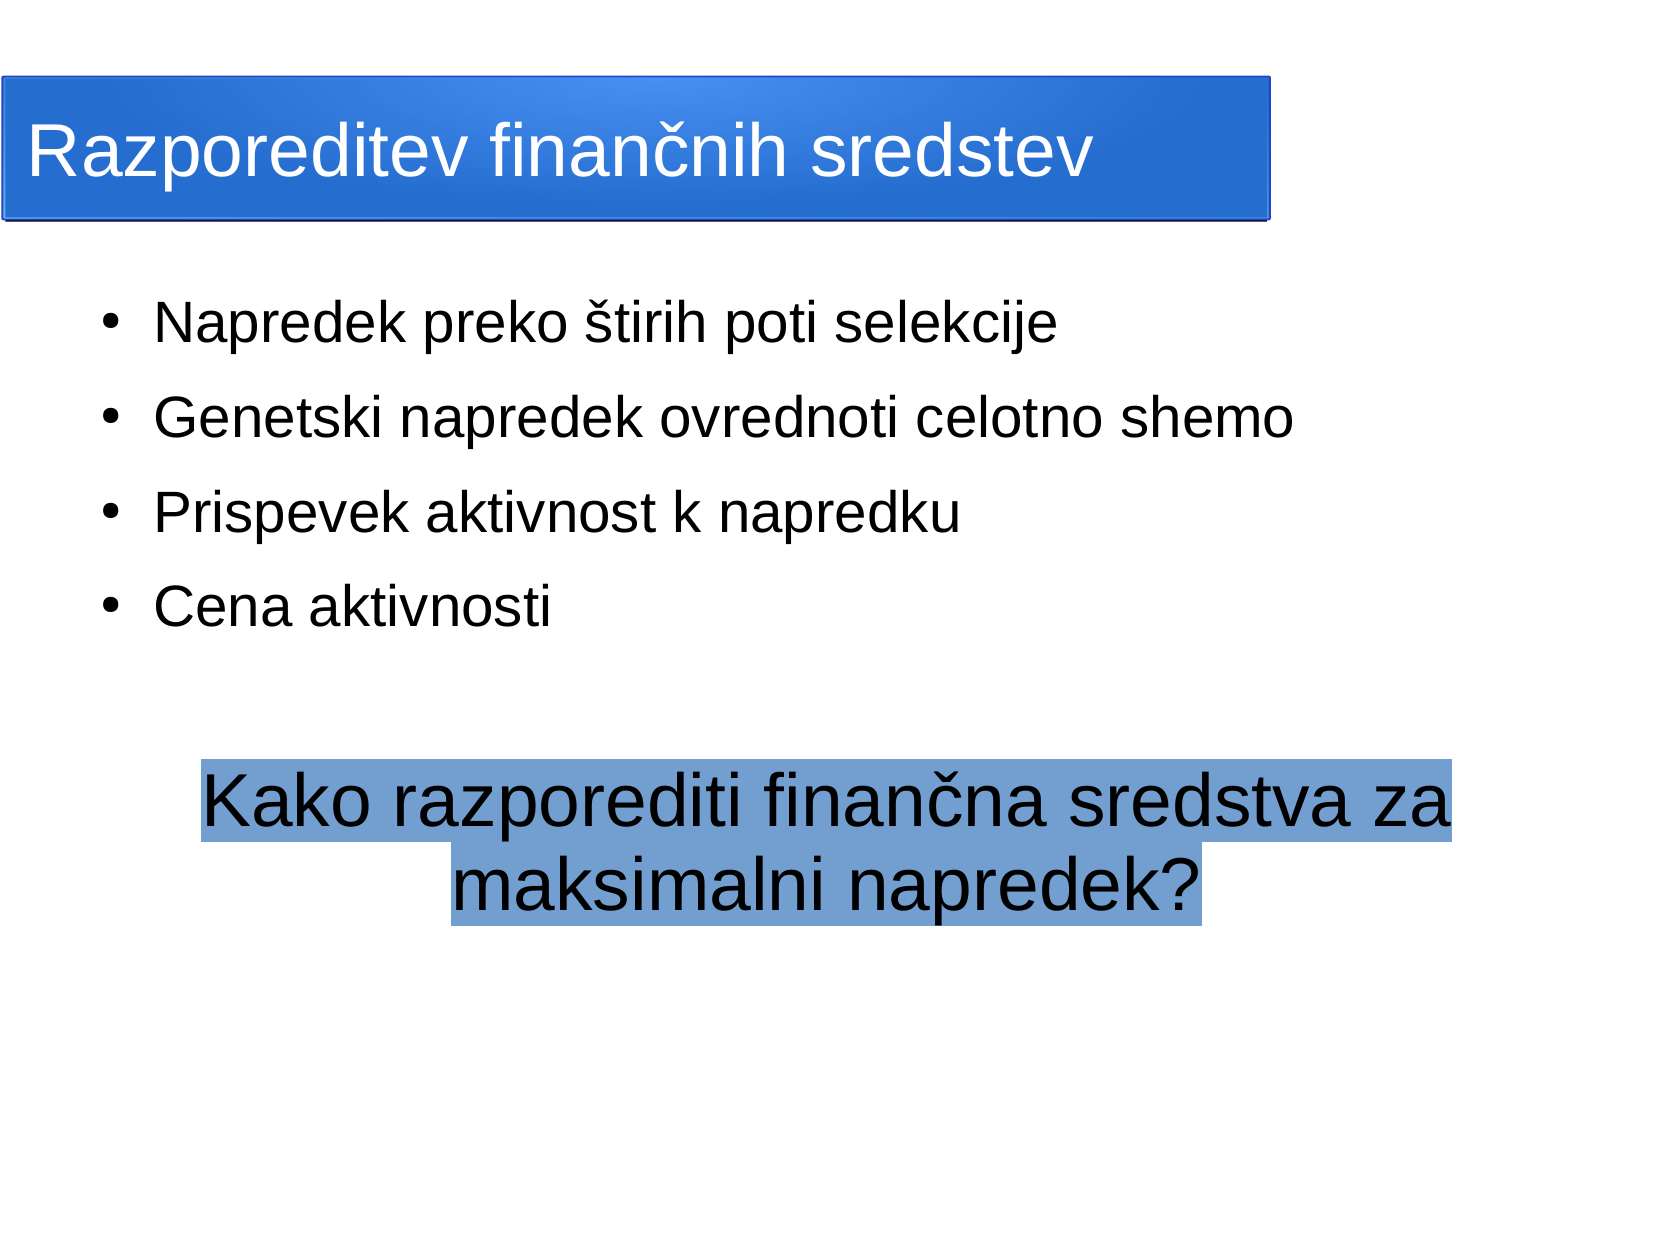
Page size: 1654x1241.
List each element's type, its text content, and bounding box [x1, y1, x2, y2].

list Napredek preko štirih poti selekcije Genetski napredek ovrednoti celotno shemo Prispevek aktivnost k napredku Cena aktivnosti Kako razporediti finančna sredstva za maksimalni napredek? [82, 290, 1571, 1171]
title Razporeditev finančnih sredstev [26, 66, 1276, 235]
